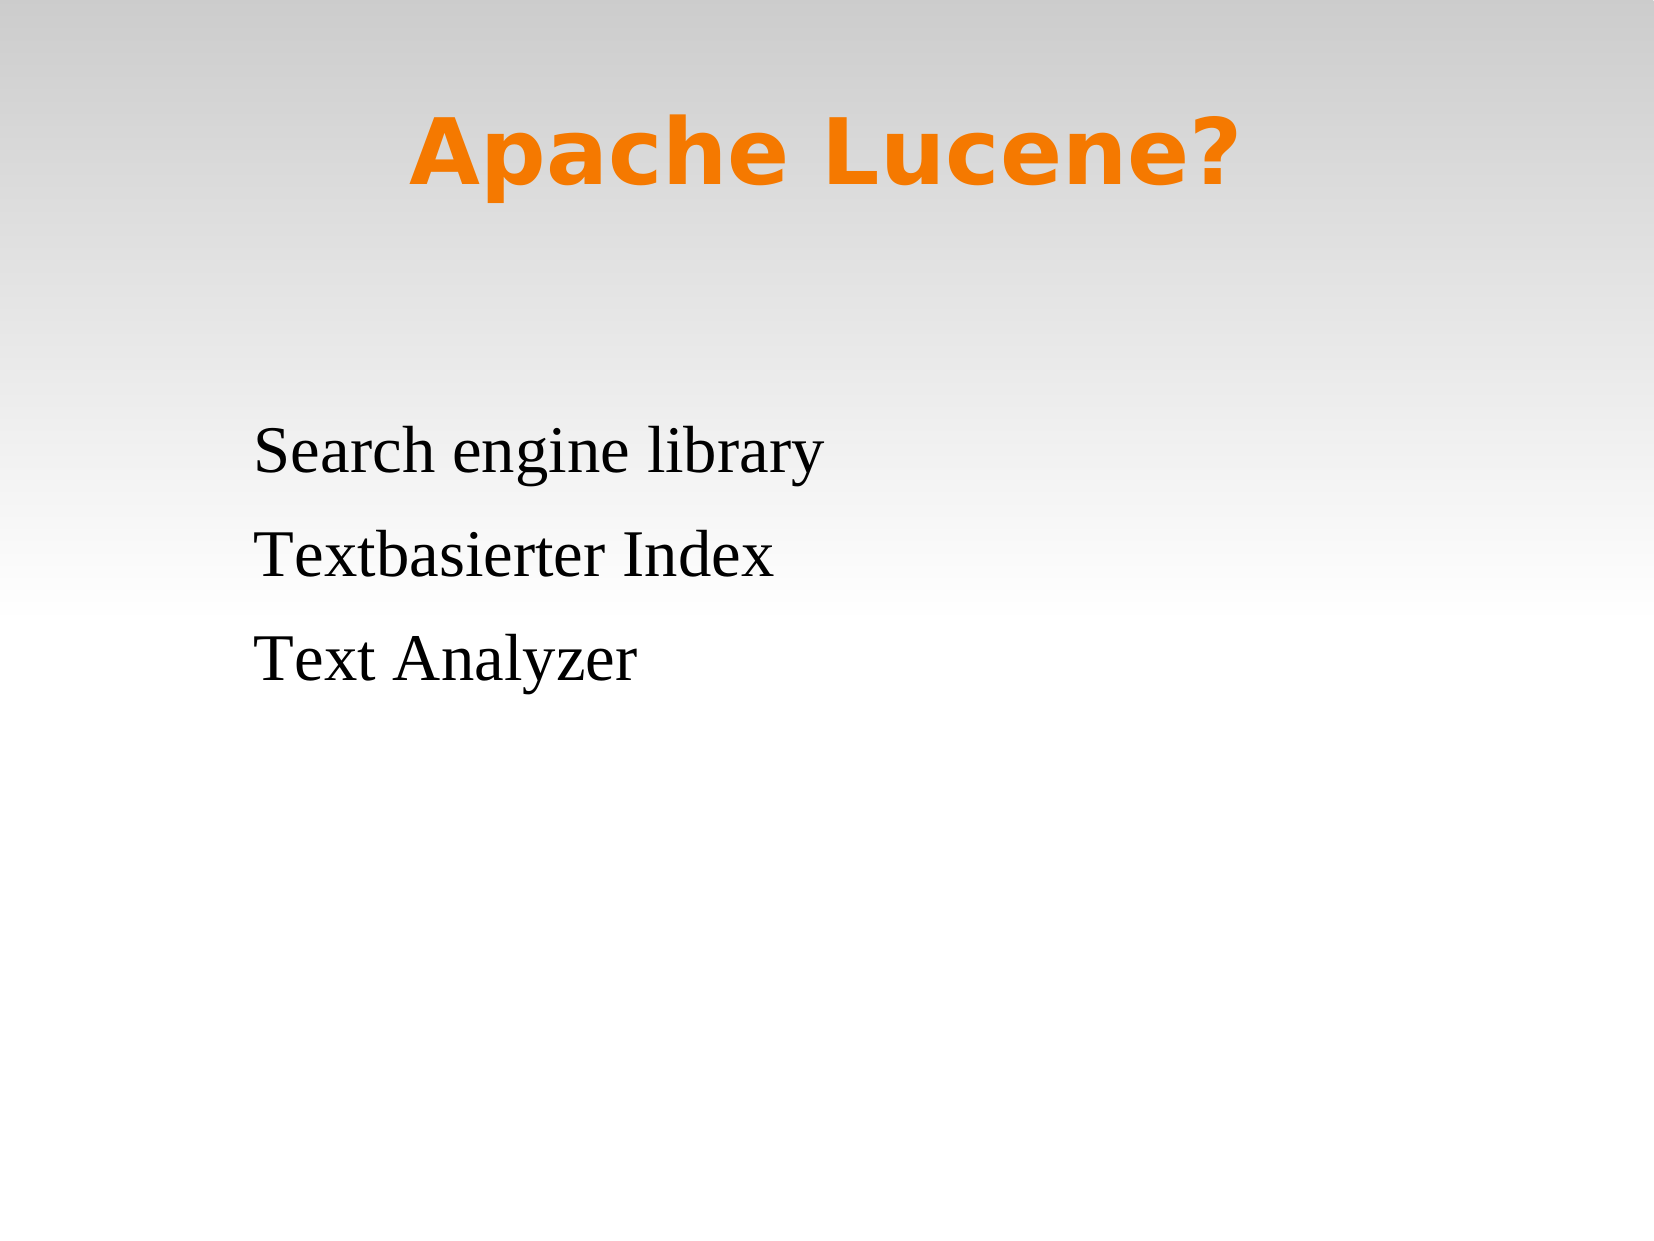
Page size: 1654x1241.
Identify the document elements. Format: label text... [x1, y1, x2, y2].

list Search engine library Textbasierter Index Text Analyzer [236, 413, 1571, 1094]
title Apache Lucene? [82, 49, 1571, 257]
